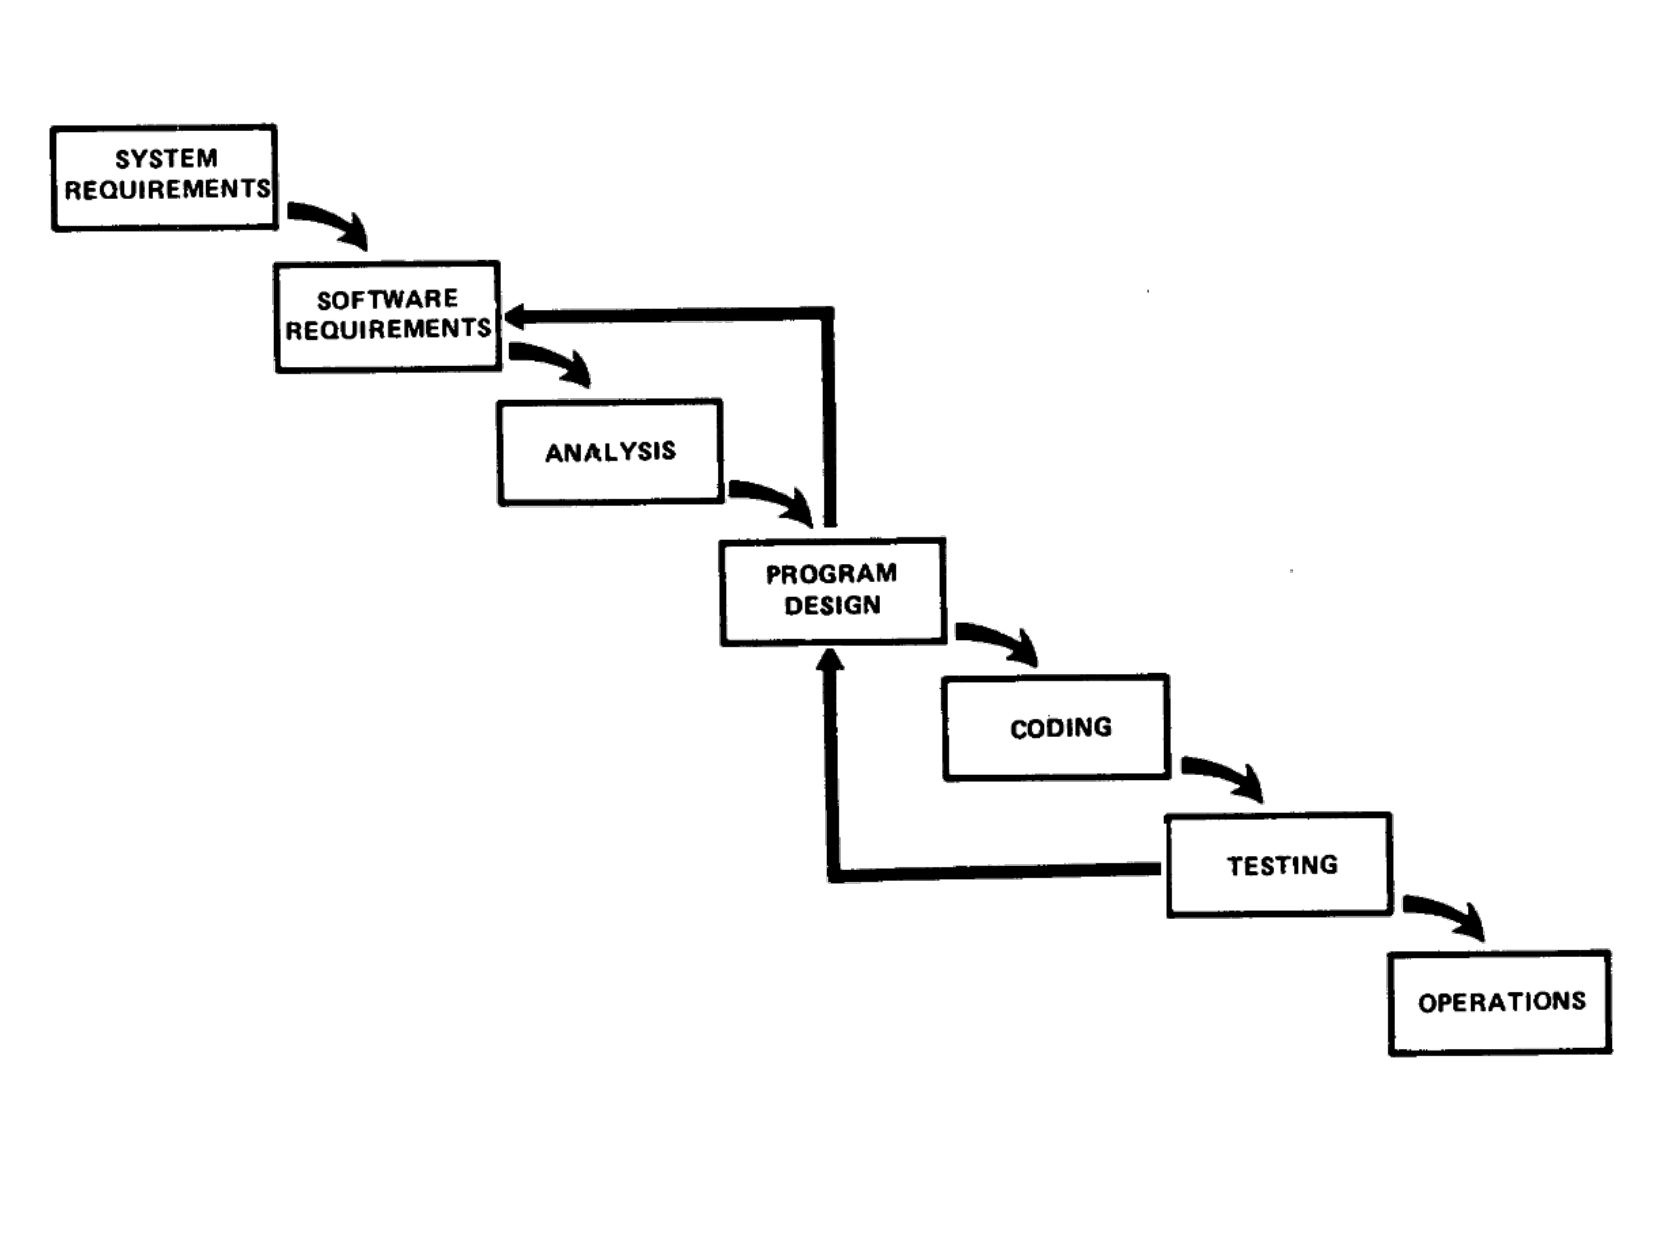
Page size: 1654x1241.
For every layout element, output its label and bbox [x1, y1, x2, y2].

picture [9, 112, 1654, 1139]
